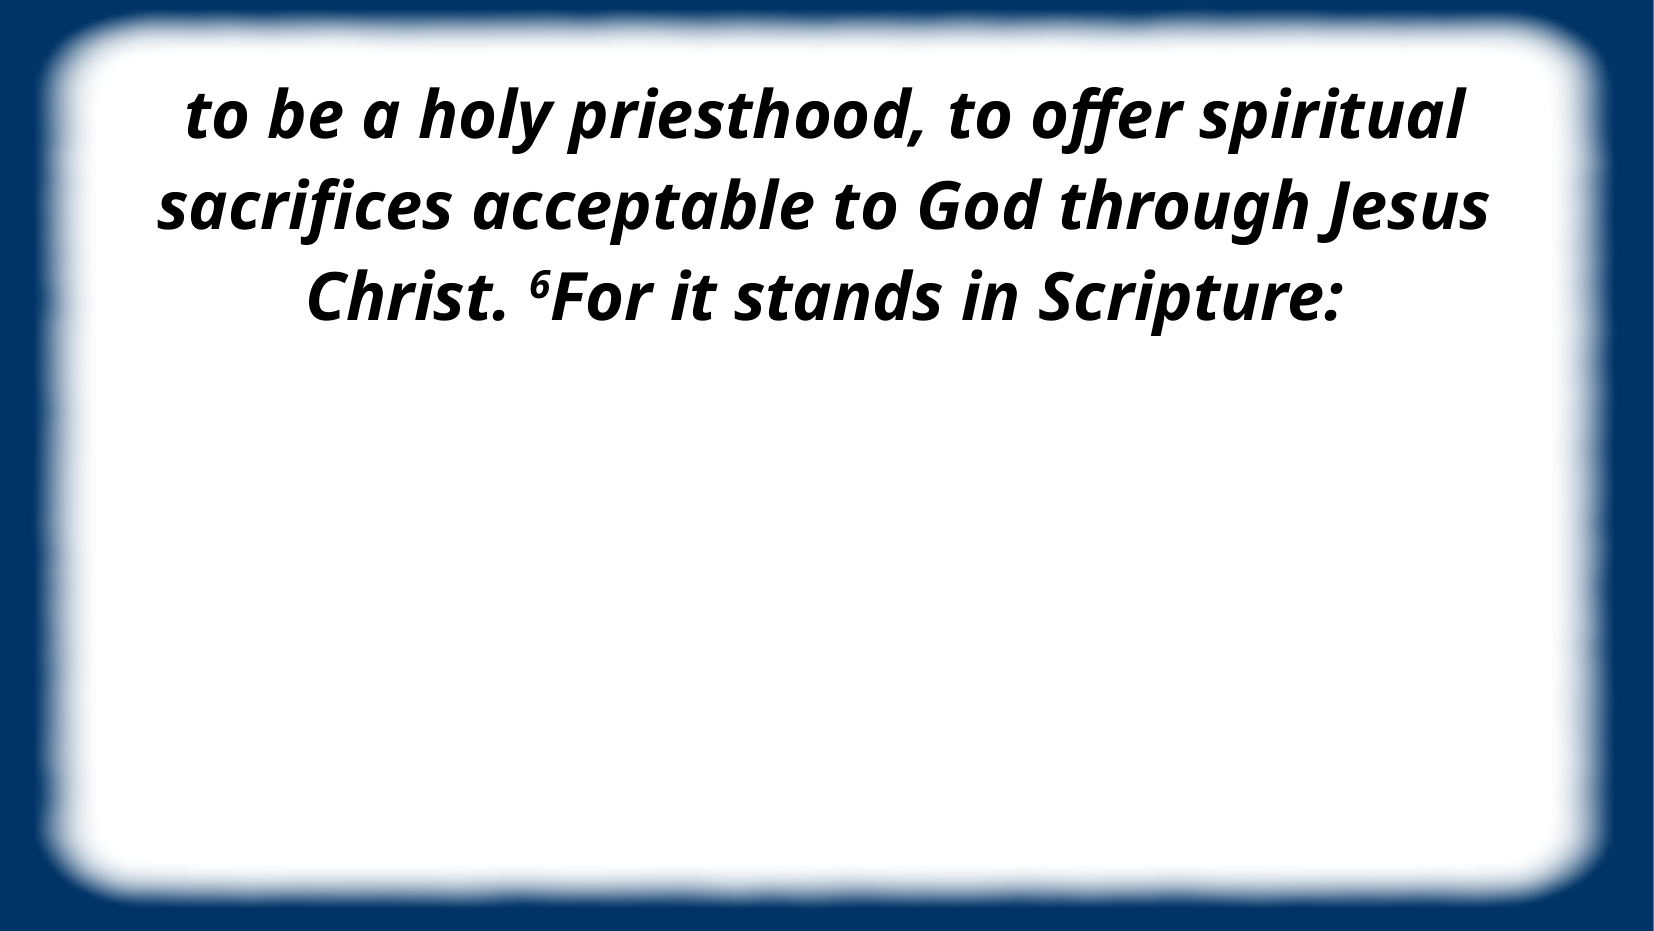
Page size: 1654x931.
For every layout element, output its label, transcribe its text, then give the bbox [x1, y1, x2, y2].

text_box to be a holy priesthood, to offer spiritual sacrifices acceptable to God through Jesus Christ. 6For it stands in Scripture: [105, 60, 1546, 342]
picture [0, 0, 1654, 931]
